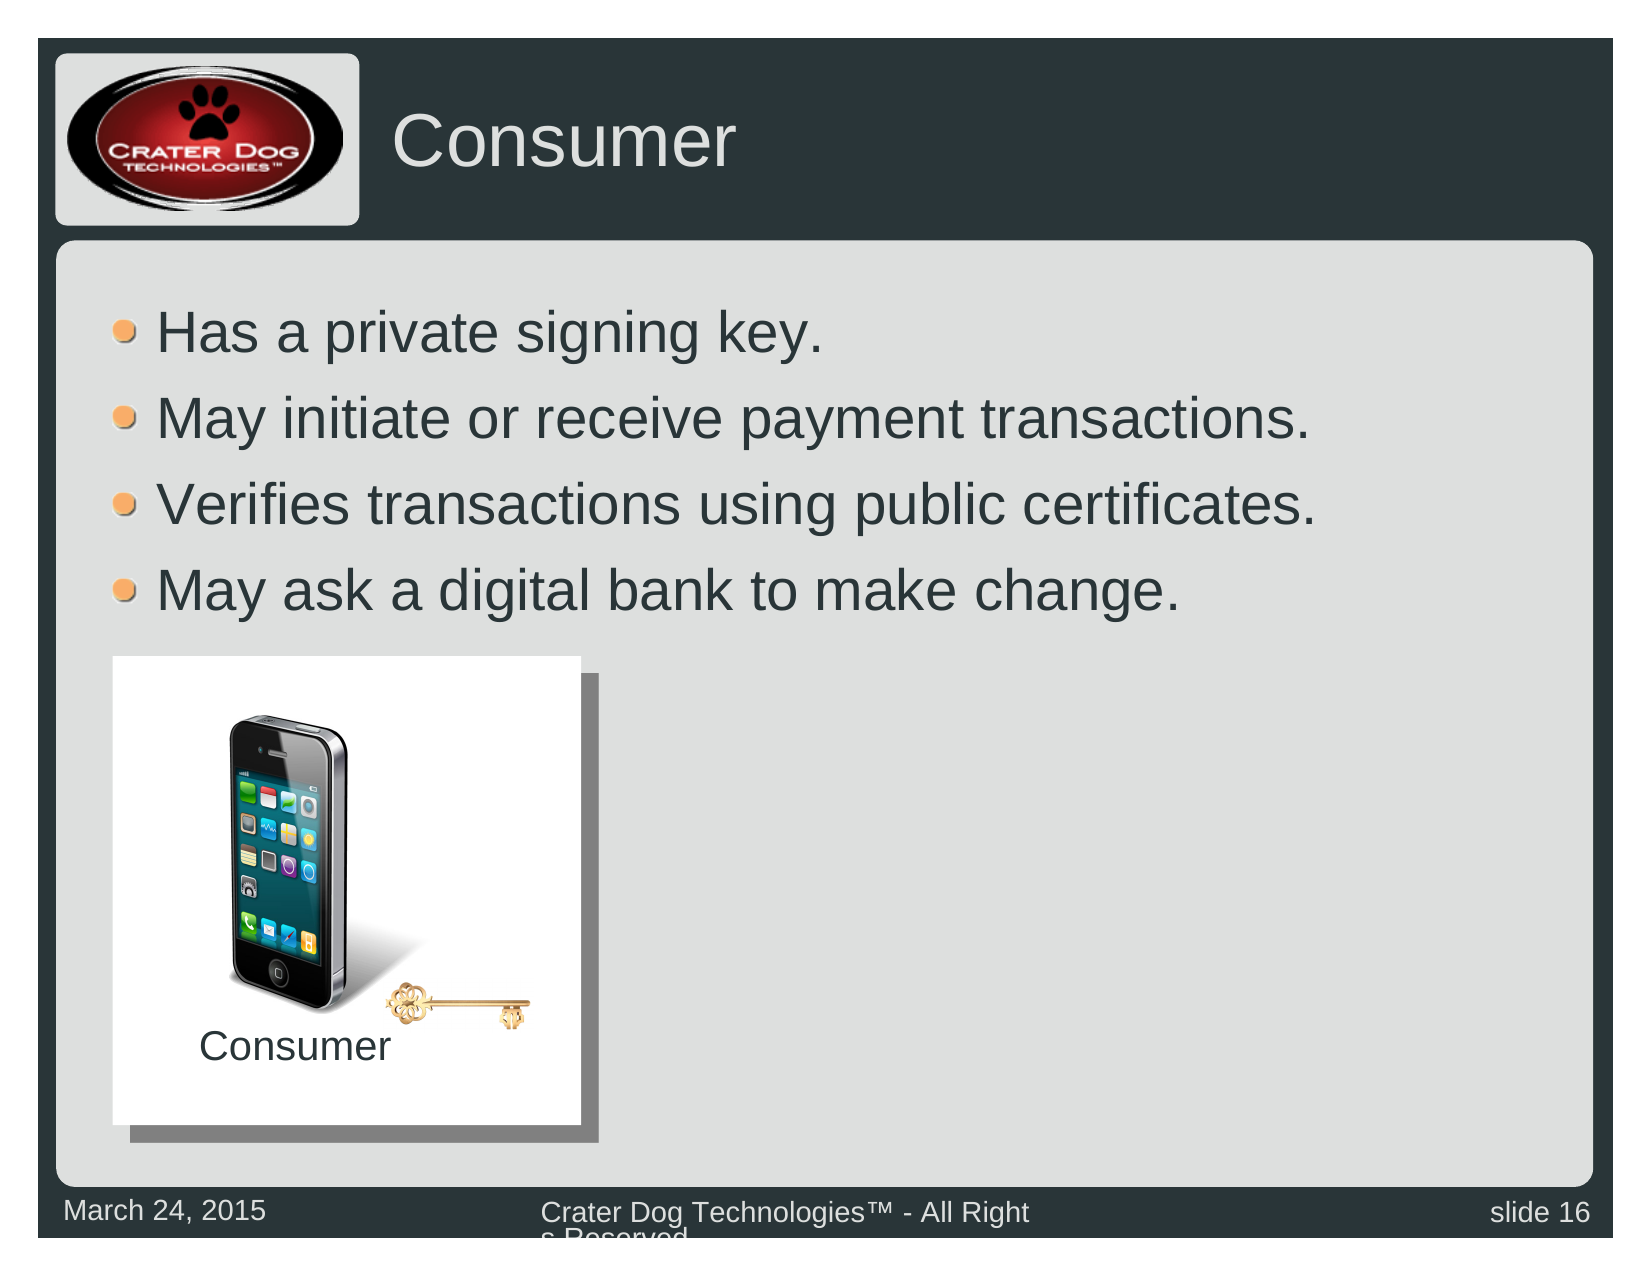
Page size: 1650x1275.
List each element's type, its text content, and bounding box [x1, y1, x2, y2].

list Has a private signing key. May initiate or receive payment transactions. Verifies transactions using public certificates. May ask a digital bank to make change. [77, 299, 1557, 1163]
text_box Consumer [199, 1023, 392, 1070]
title Consumer [391, 55, 1572, 224]
text_box [112, 656, 582, 1126]
picture [229, 714, 534, 1033]
picture [67, 66, 343, 211]
